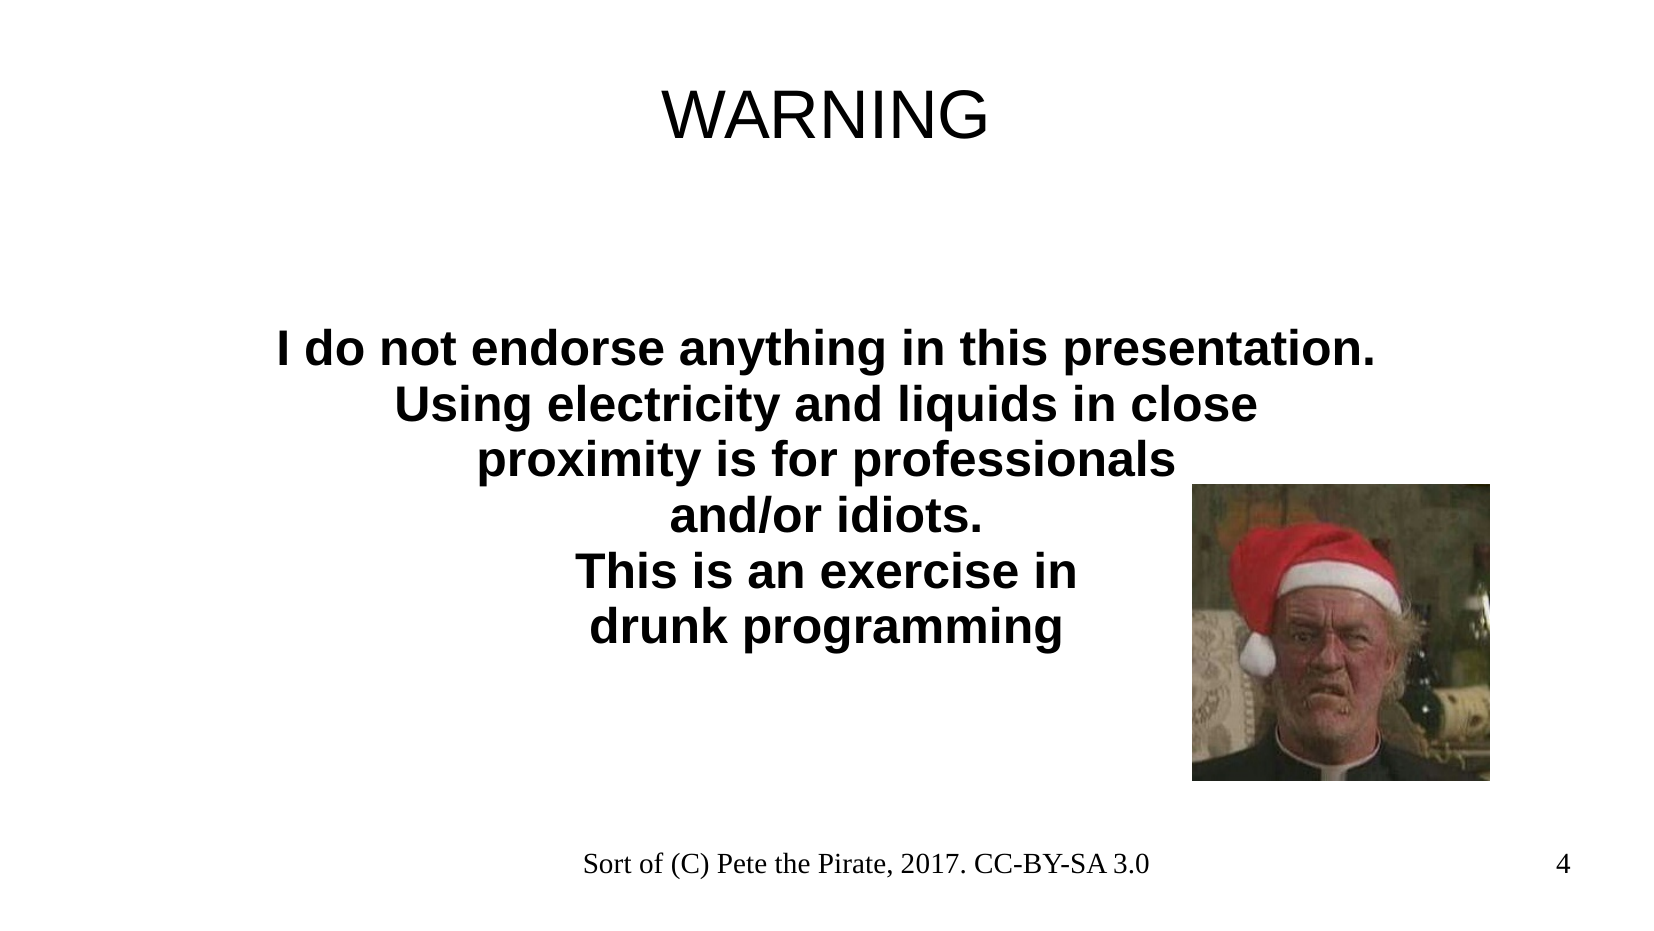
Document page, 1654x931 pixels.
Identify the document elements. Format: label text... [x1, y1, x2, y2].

subtitle I do not endorse anything in this presentation. Using electricity and liquids in close proximity is for professionals and/or idiots. This is an exercise in drunk programming [82, 217, 1571, 757]
picture [1192, 484, 1490, 781]
title WARNING [82, 37, 1571, 193]
